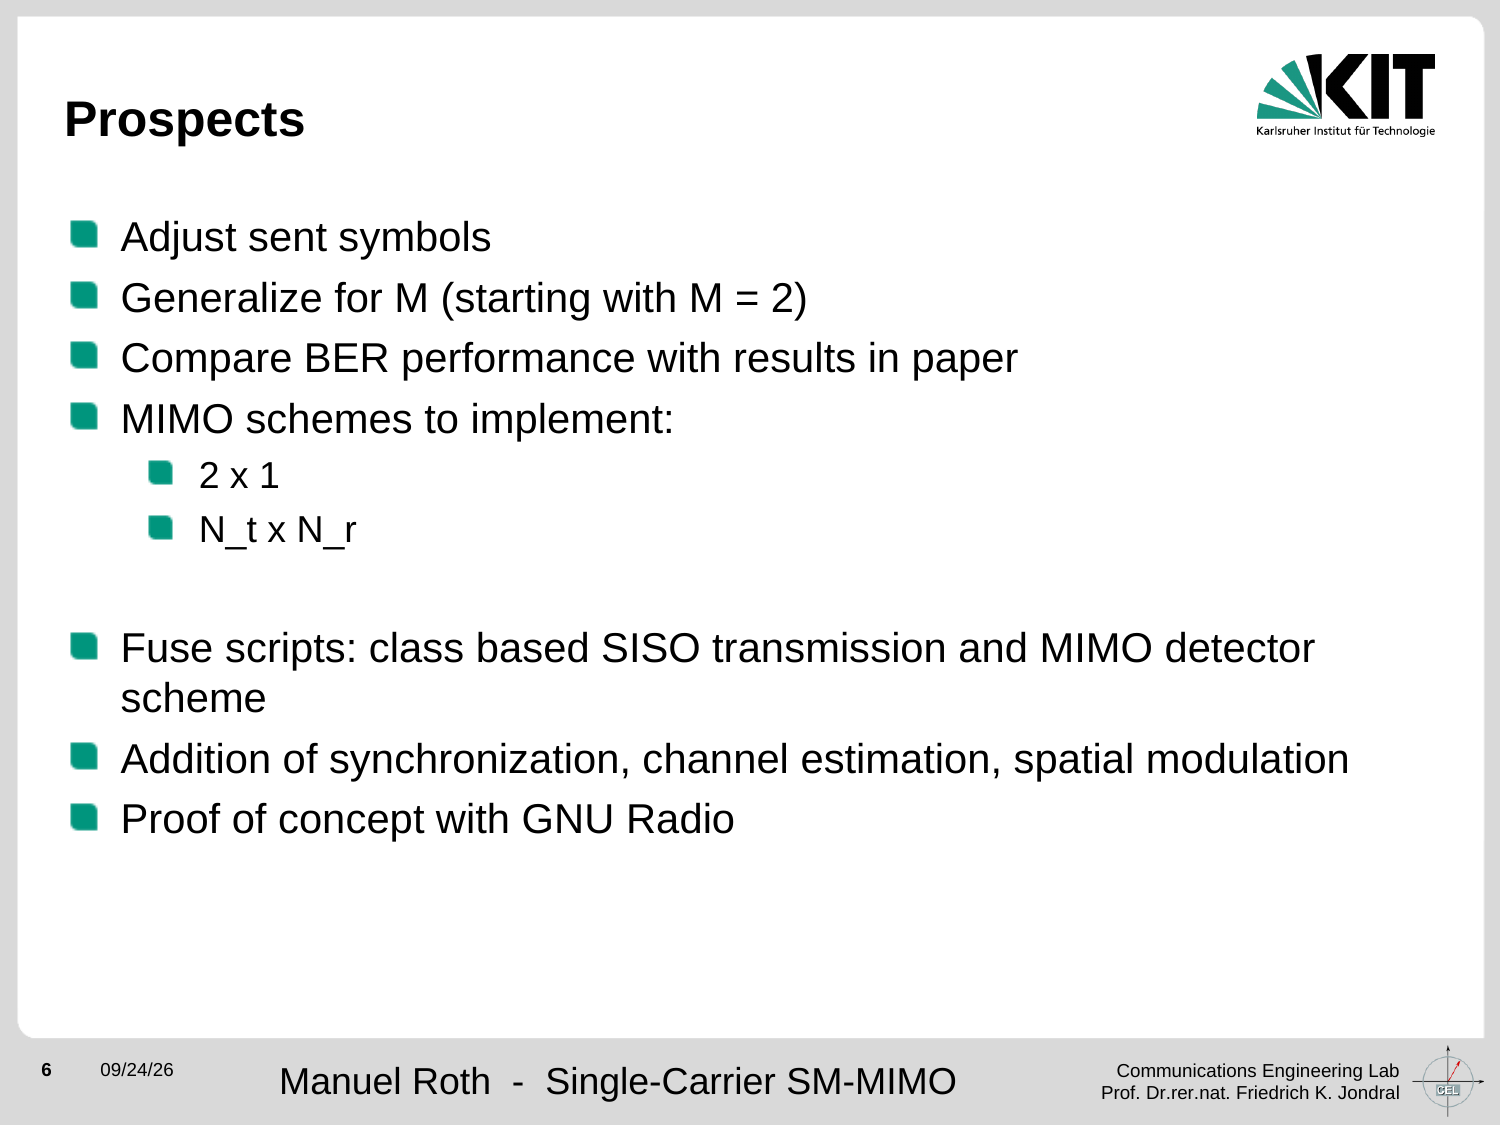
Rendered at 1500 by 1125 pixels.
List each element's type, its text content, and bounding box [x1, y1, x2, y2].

title Prospects [64, 54, 1198, 147]
list Adjust sent symbols Generalize for M (starting with M = 2) Compare BER performance with results in paper MIMO schemes to implement: 2 x 1 N_t x N_r Fuse scripts: class based SISO transmission and MIMO detector scheme Addition of synchronization, channel estimation, spatial modulation Proof of concept with GNU Radio [69, 210, 1441, 871]
picture [0, 0, 1500, 1125]
